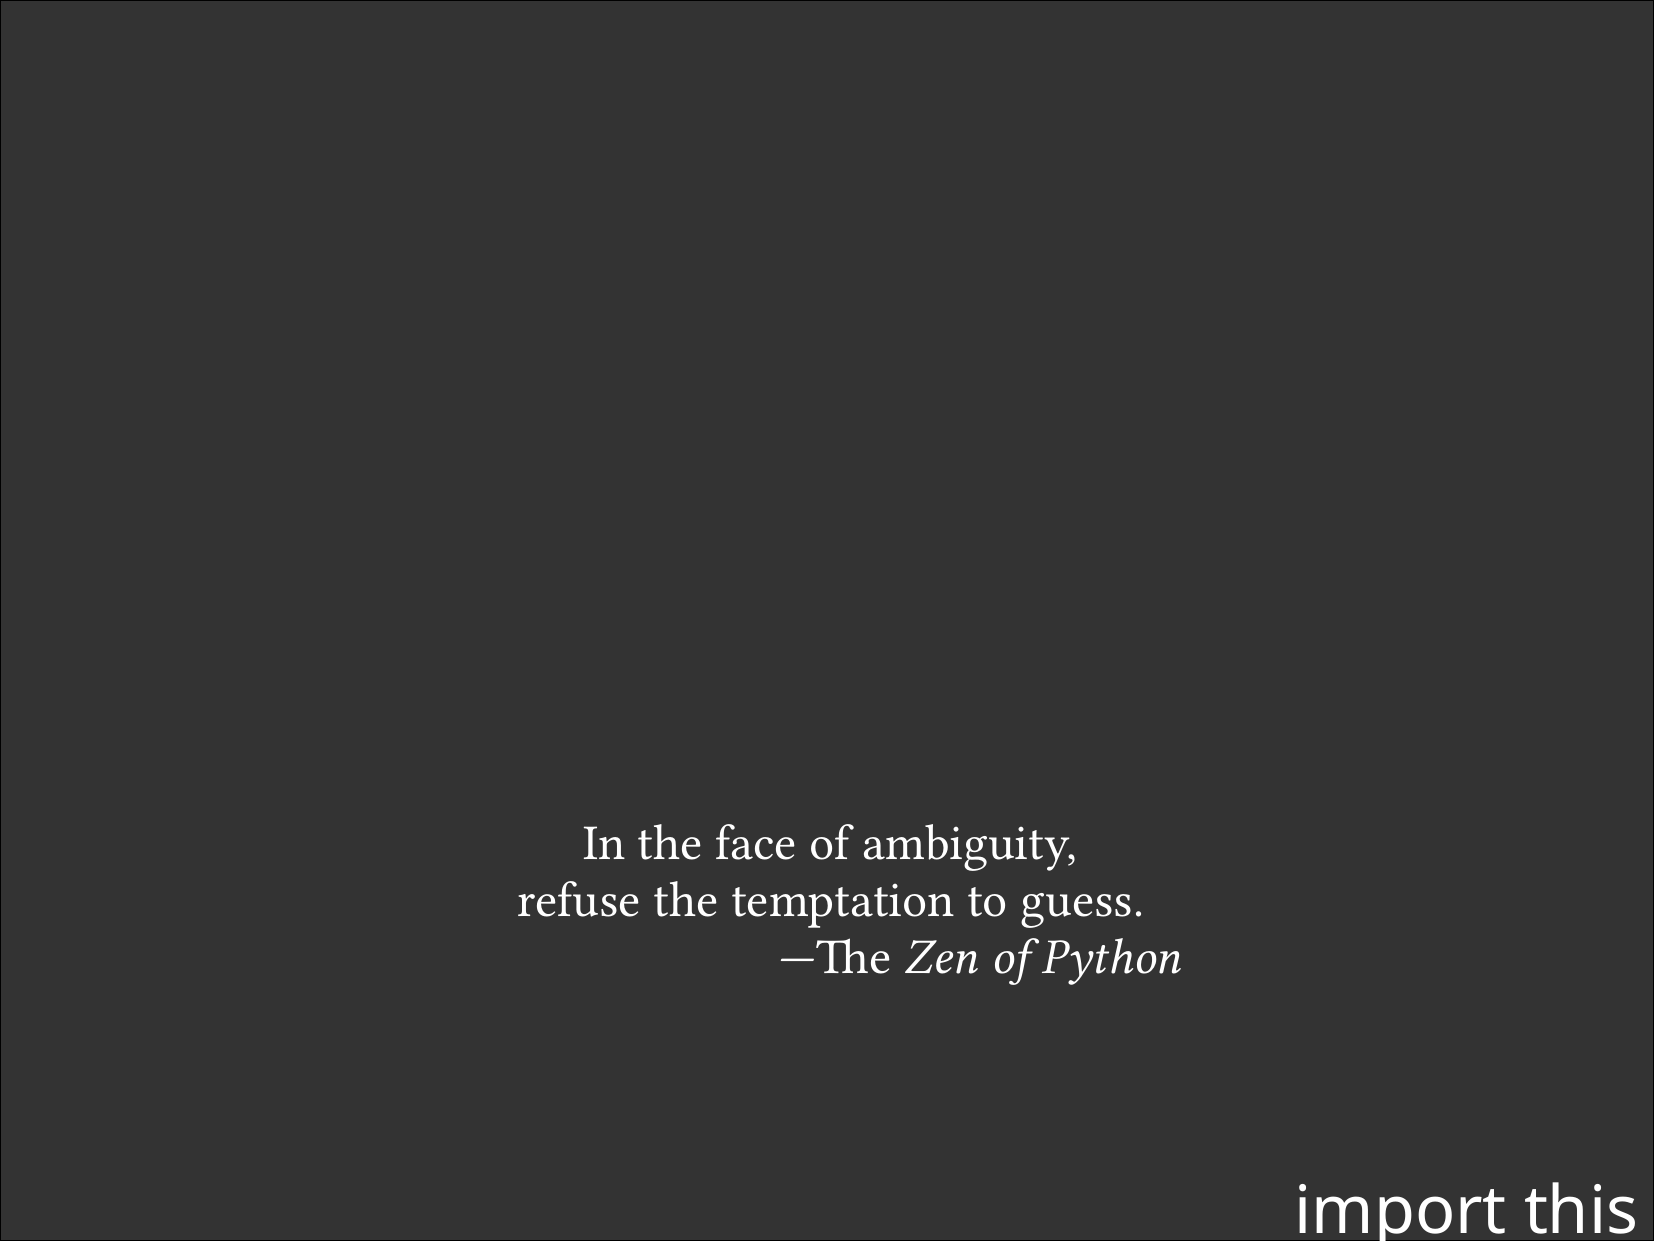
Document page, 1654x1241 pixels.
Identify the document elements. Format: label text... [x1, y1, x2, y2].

text_box In the face of ambiguity, refuse the temptation to guess. —The Zen of Python [390, 807, 1272, 994]
text_box [1386, 1237, 1654, 1241]
text_box import this [918, 1155, 1654, 1237]
text_box [0, 0, 1654, 1241]
